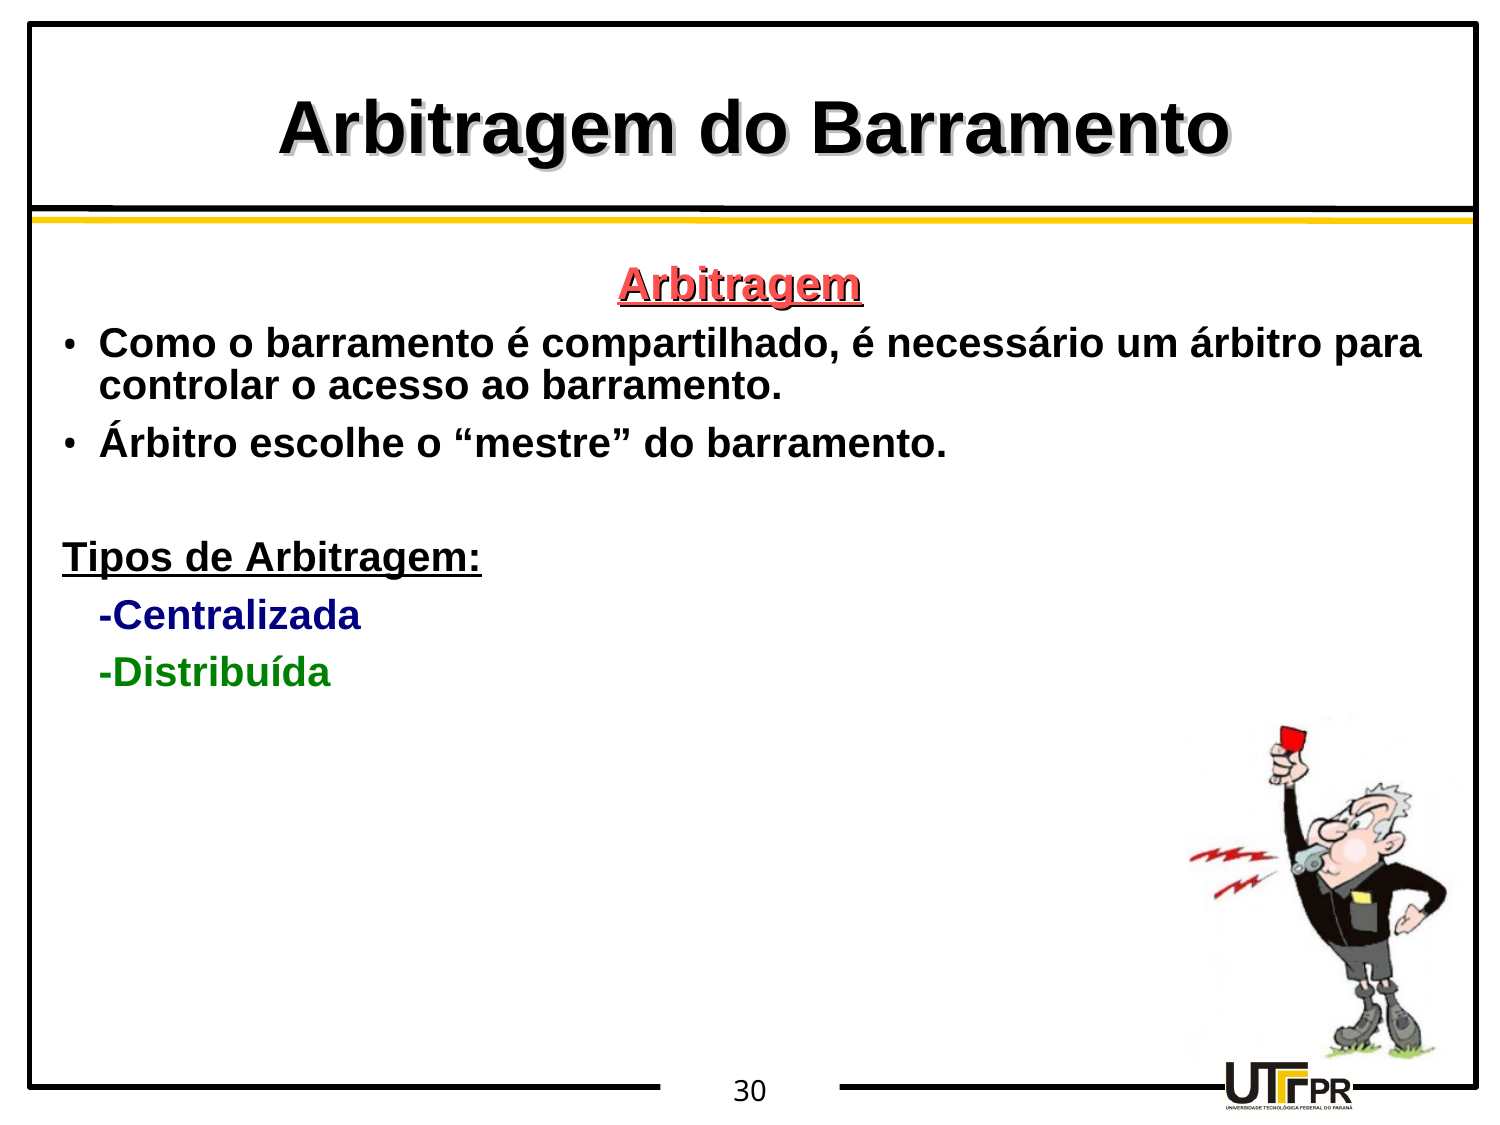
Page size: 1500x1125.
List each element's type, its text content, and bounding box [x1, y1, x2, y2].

title Arbitragem do Barramento [256, 85, 1253, 180]
picture [1187, 705, 1460, 1060]
picture [1225, 1062, 1353, 1110]
list Arbitragem Como o barramento é compartilhado, é necessário um árbitro para controlar o acesso ao barramento. Árbitro escolhe o “mestre” do barramento. Tipos de Arbitragem: -Centralizada -Distribuída [47, 255, 1445, 1027]
